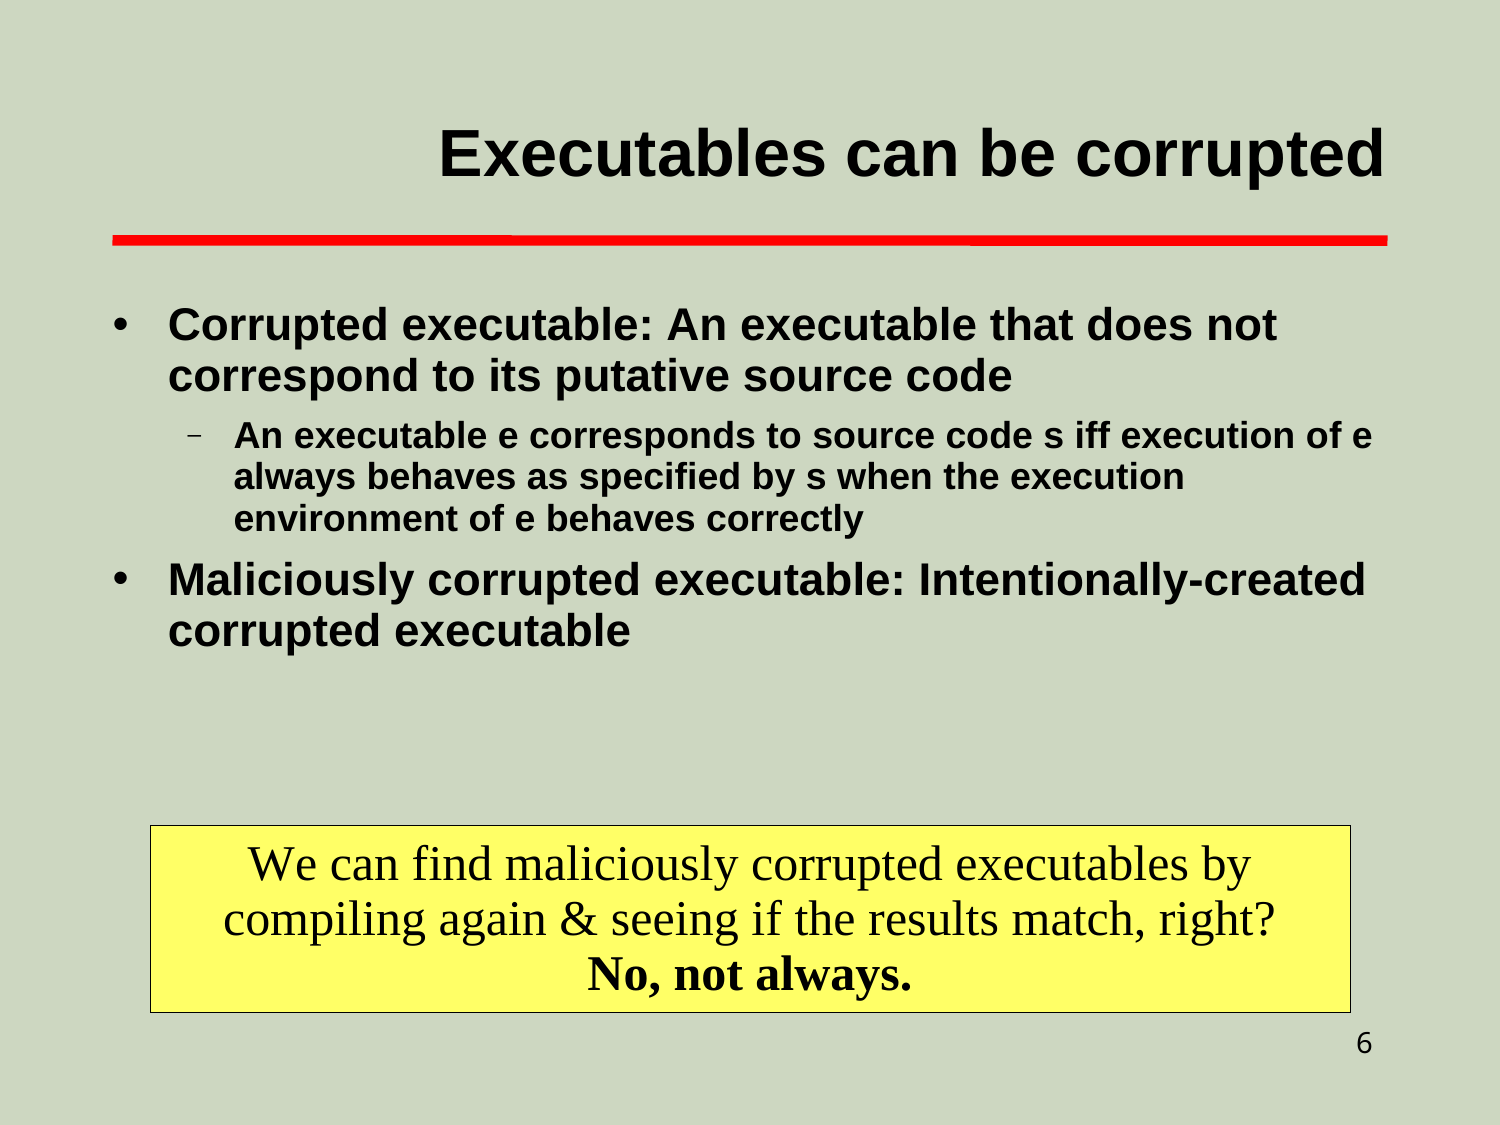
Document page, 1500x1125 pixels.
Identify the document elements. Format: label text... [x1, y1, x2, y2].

text_box We can find maliciously corrupted executables by compiling again & seeing if the results match, right? No, not always. [150, 825, 1351, 1013]
list Corrupted executable: An executable that does not correspond to its putative source code An executable e corresponds to source code s iff execution of e always behaves as specified by s when the execution environment of e behaves correctly Maliciously corrupted executable: Intentionally-created corrupted executable [112, 299, 1387, 1099]
title Executables can be corrupted [124, 93, 1387, 216]
